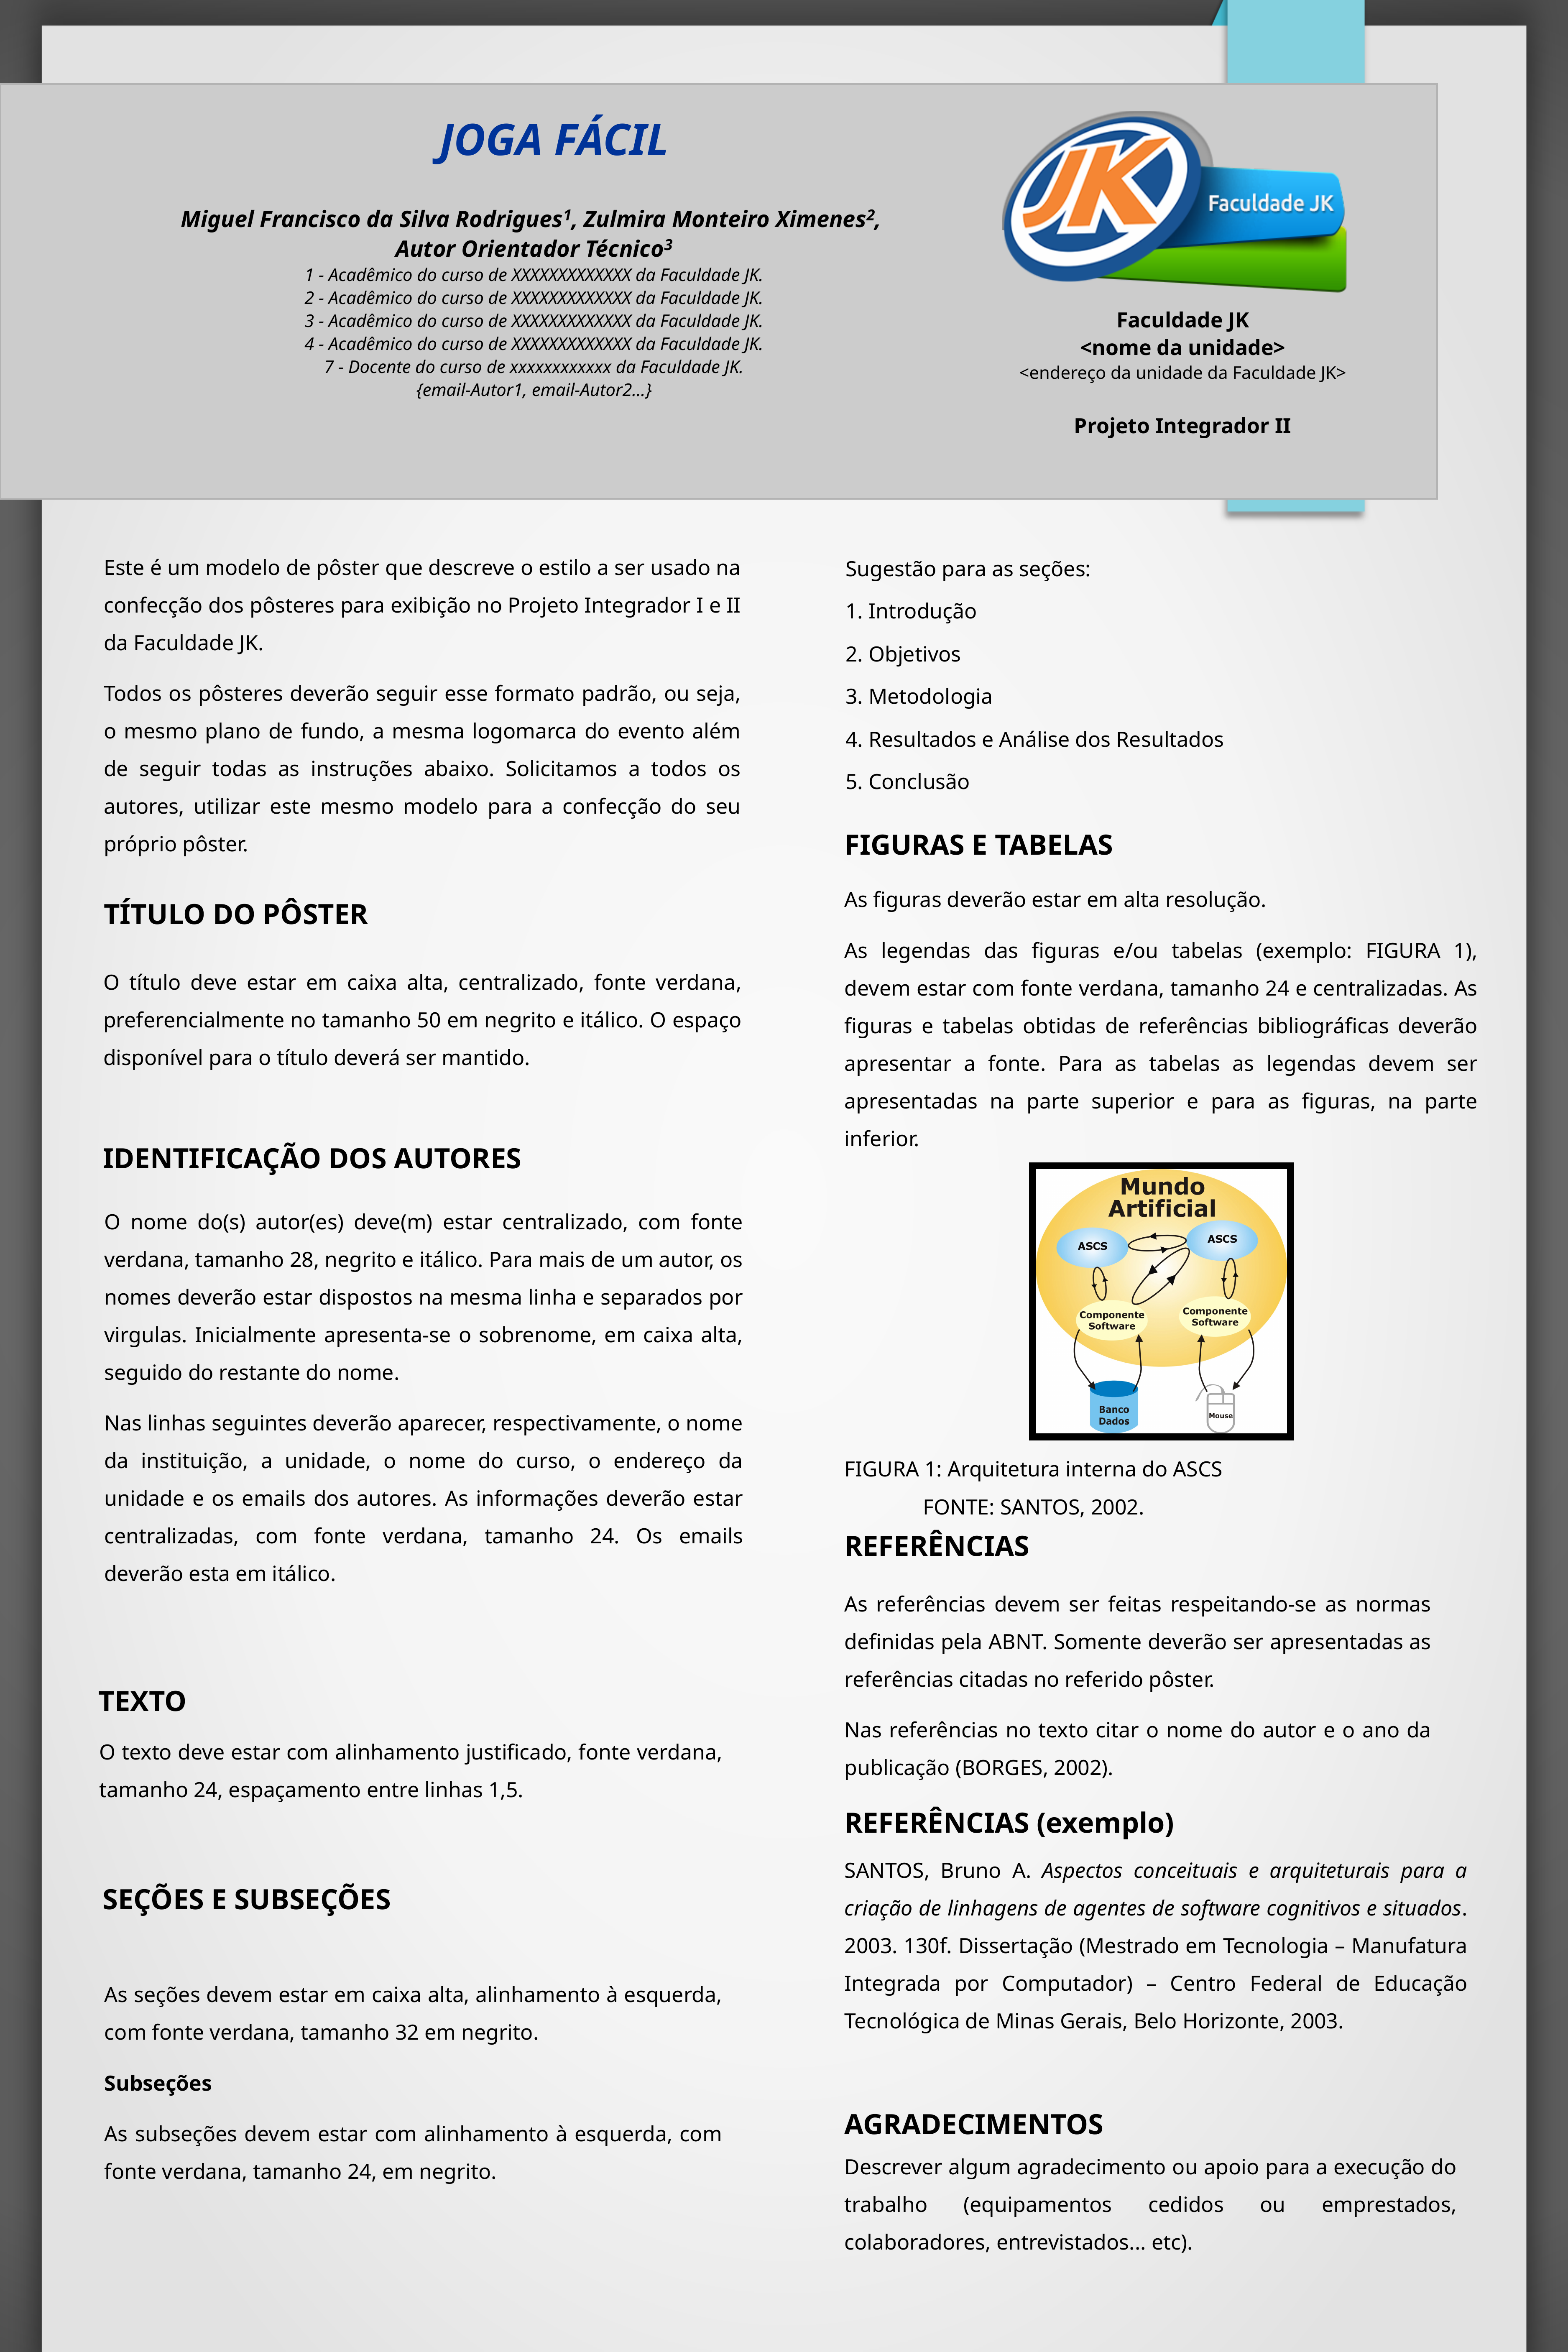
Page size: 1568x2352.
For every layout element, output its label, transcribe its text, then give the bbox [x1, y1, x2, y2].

text_box FIGURAS E TABELAS [838, 824, 1486, 864]
text_box REFERÊNCIAS (exemplo) [838, 1802, 1481, 1841]
text_box Sugestão para as seções: 1. Introdução 2. Objetivos 3. Metodologia 4. Resultados e Análise dos Resultados 5. Conclusão [839, 539, 1494, 797]
text_box Faculdade JK <nome da unidade> <endereço da unidade da Faculdade JK> Projeto Integrador II [985, 301, 1381, 441]
text_box JOGA FÁCIL [54, 108, 1055, 168]
text_box Descrever algum agradecimento ou apoio para a execução do trabalho (equipamentos cedidos ou emprestados, colaboradores, entrevistados... etc). [838, 2138, 1486, 2258]
text_box REFERÊNCIAS [838, 1525, 1486, 1565]
text_box FIGURA 1: Arquitetura interna do ASCS FONTE: SANTOS, 2002. [838, 1452, 1482, 1525]
text_box IDENTIFICAÇÃO DOS AUTORES [97, 1137, 749, 1177]
picture [1002, 111, 1348, 294]
text_box TEXTO [92, 1680, 750, 1720]
text_box As referências devem ser feitas respeitando-se as normas definidas pela ABNT. Somente deverão ser apresentadas as referências citadas no referido pôster. Nas referências no texto citar o nome do autor e o ano da publicação (BORGES, 2002). [838, 1575, 1486, 1783]
text_box SANTOS, Bruno A. Aspectos conceituais e arquiteturais para a criação de linhagens de agentes de software cognitivos e situados. 2003. 130f. Dissertação (Mestrado em Tecnologia – Manufatura Integrada por Computador) – Centro Federal de Educação Tecnológica de Minas Gerais, Belo Horizonte, 2003. [838, 1841, 1483, 2036]
text_box Miguel Francisco da Silva Rodrigues1, Zulmira Monteiro Ximenes2, Autor Orientador Técnico3 1 - Acadêmico do curso de XXXXXXXXXXXXX da Faculdade JK. 2 - Acadêmico do curso de XXXXXXXXXXXXX da Faculdade JK. 3 - Acadêmico do curso de XXXXXXXXXXXXX da Faculdade JK. 4 - Acadêmico do curso de XXXXXXXXXXXXX da Faculdade JK. 7 - Docente do curso de xxxxxxxxxxxx da Faculdade JK. {email-Autor1, email-Autor2...} [0, 198, 1106, 403]
picture [1036, 1169, 1287, 1434]
text_box O título deve estar em caixa alta, centralizado, fonte verdana, preferencialmente no tamanho 50 em negrito e itálico. O espaço disponível para o título deverá ser mantido. [97, 953, 749, 1073]
text_box As figuras deverão estar em alta resolução. As legendas das figuras e/ou tabelas (exemplo: FIGURA 1), devem estar com fonte verdana, tamanho 24 e centralizadas. As figuras e tabelas obtidas de referências bibliográficas deverão apresentar a fonte. Para as tabelas as legendas devem ser apresentadas na parte superior e para as figuras, na parte inferior. [838, 871, 1486, 1154]
text_box TÍTULO DO PÔSTER [97, 893, 750, 933]
text_box Este é um modelo de pôster que descreve o estilo a ser usado na confecção dos pôsteres para exibição no Projeto Integrador I e II da Faculdade JK. Todos os pôsteres deverão seguir esse formato padrão, ou seja, o mesmo plano de fundo, a mesma logomarca do evento além de seguir todas as instruções abaixo. Solicitamos a todos os autores, utilizar este mesmo modelo para a confecção do seu próprio pôster. [97, 538, 748, 859]
text_box SEÇÕES E SUBSEÇÕES [96, 1878, 753, 1918]
text_box As seções devem estar em caixa alta, alinhamento à esquerda, com fonte verdana, tamanho 32 em negrito. Subseções As subseções devem estar com alinhamento à esquerda, com fonte verdana, tamanho 24, em negrito. [98, 1966, 753, 2187]
text_box AGRADECIMENTOS [838, 2103, 1486, 2194]
text_box O nome do(s) autor(es) deve(m) estar centralizado, com fonte verdana, tamanho 28, negrito e itálico. Para mais de um autor, os nomes deverão estar dispostos na mesma linha e separados por virgulas. Inicialmente apresenta-se o sobrenome, em caixa alta, seguido do restante do nome. Nas linhas seguintes deverão aparecer, respectivamente, o nome da instituição, a unidade, o nome do curso, o endereço da unidade e os emails dos autores. As informações deverão estar centralizadas, com fonte verdana, tamanho 24. Os emails deverão esta em itálico. [98, 1193, 750, 1589]
text_box O texto deve estar com alinhamento justificado, fonte verdana, tamanho 24, espaçamento entre linhas 1,5. [93, 1723, 753, 1805]
